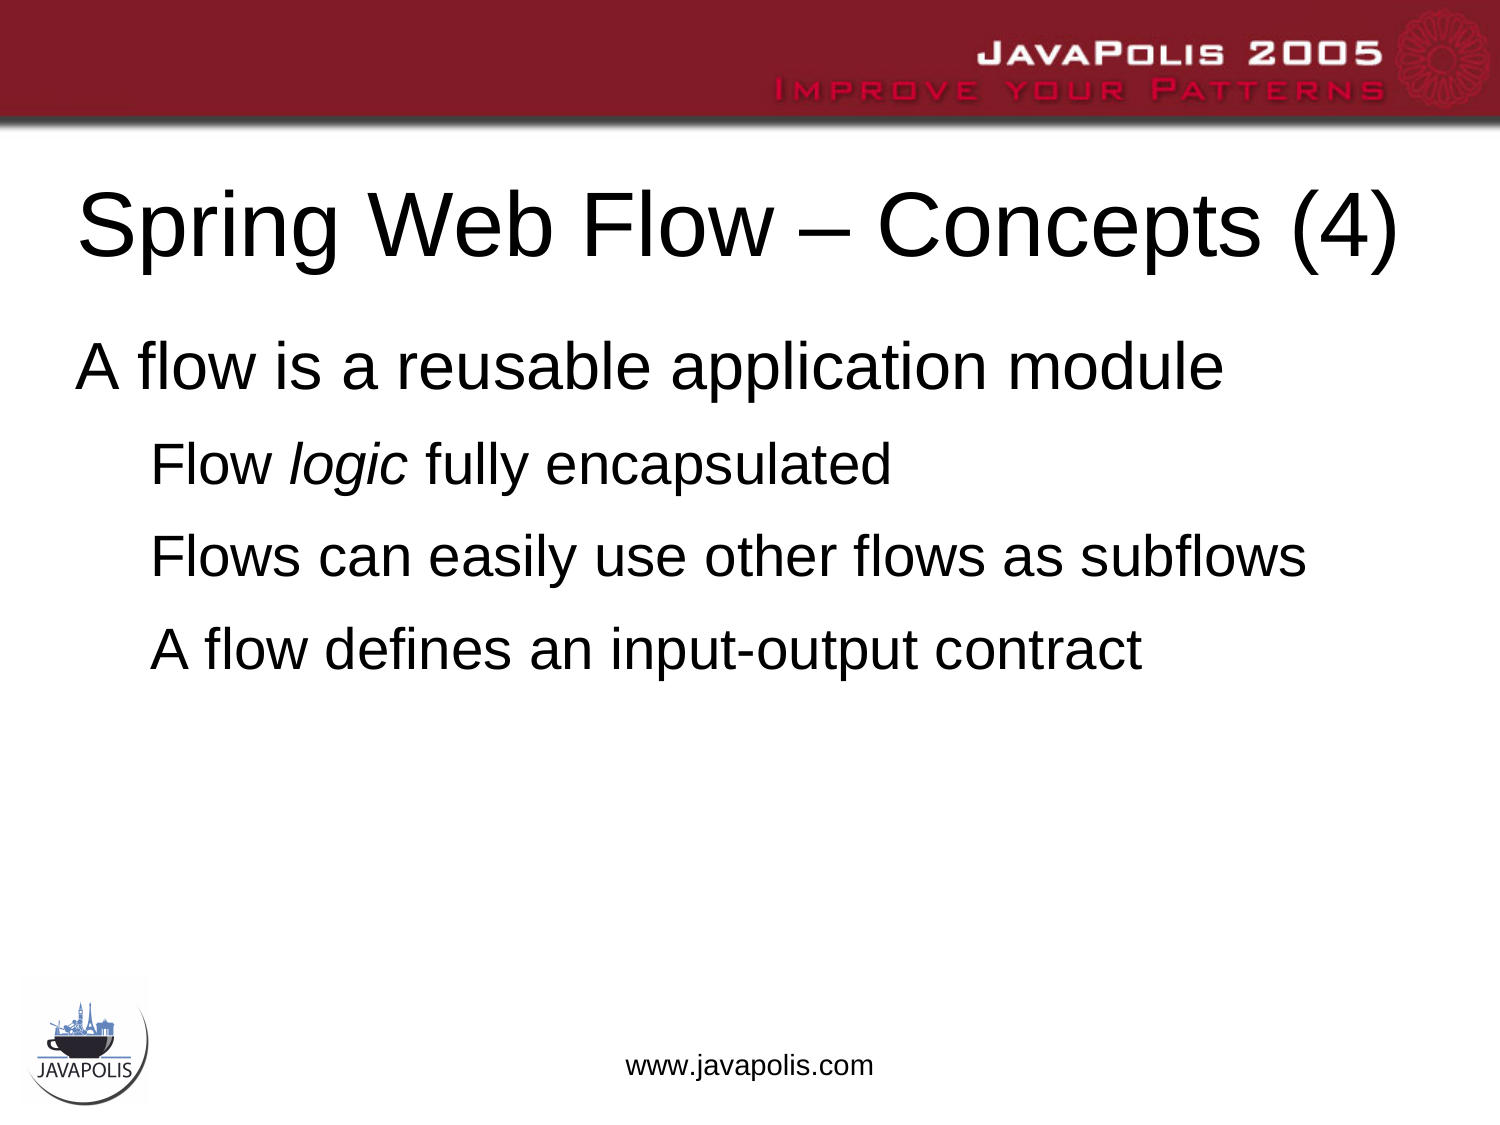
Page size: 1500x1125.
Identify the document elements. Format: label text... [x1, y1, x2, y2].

list A flow is a reusable application module Flow logic fully encapsulated Flows can easily use other flows as subflows A flow defines an input-output contract [75, 314, 1426, 1012]
picture [0, 0, 1500, 140]
picture [20, 976, 149, 1106]
title Spring Web Flow – Concepts (4) [76, 148, 1424, 279]
